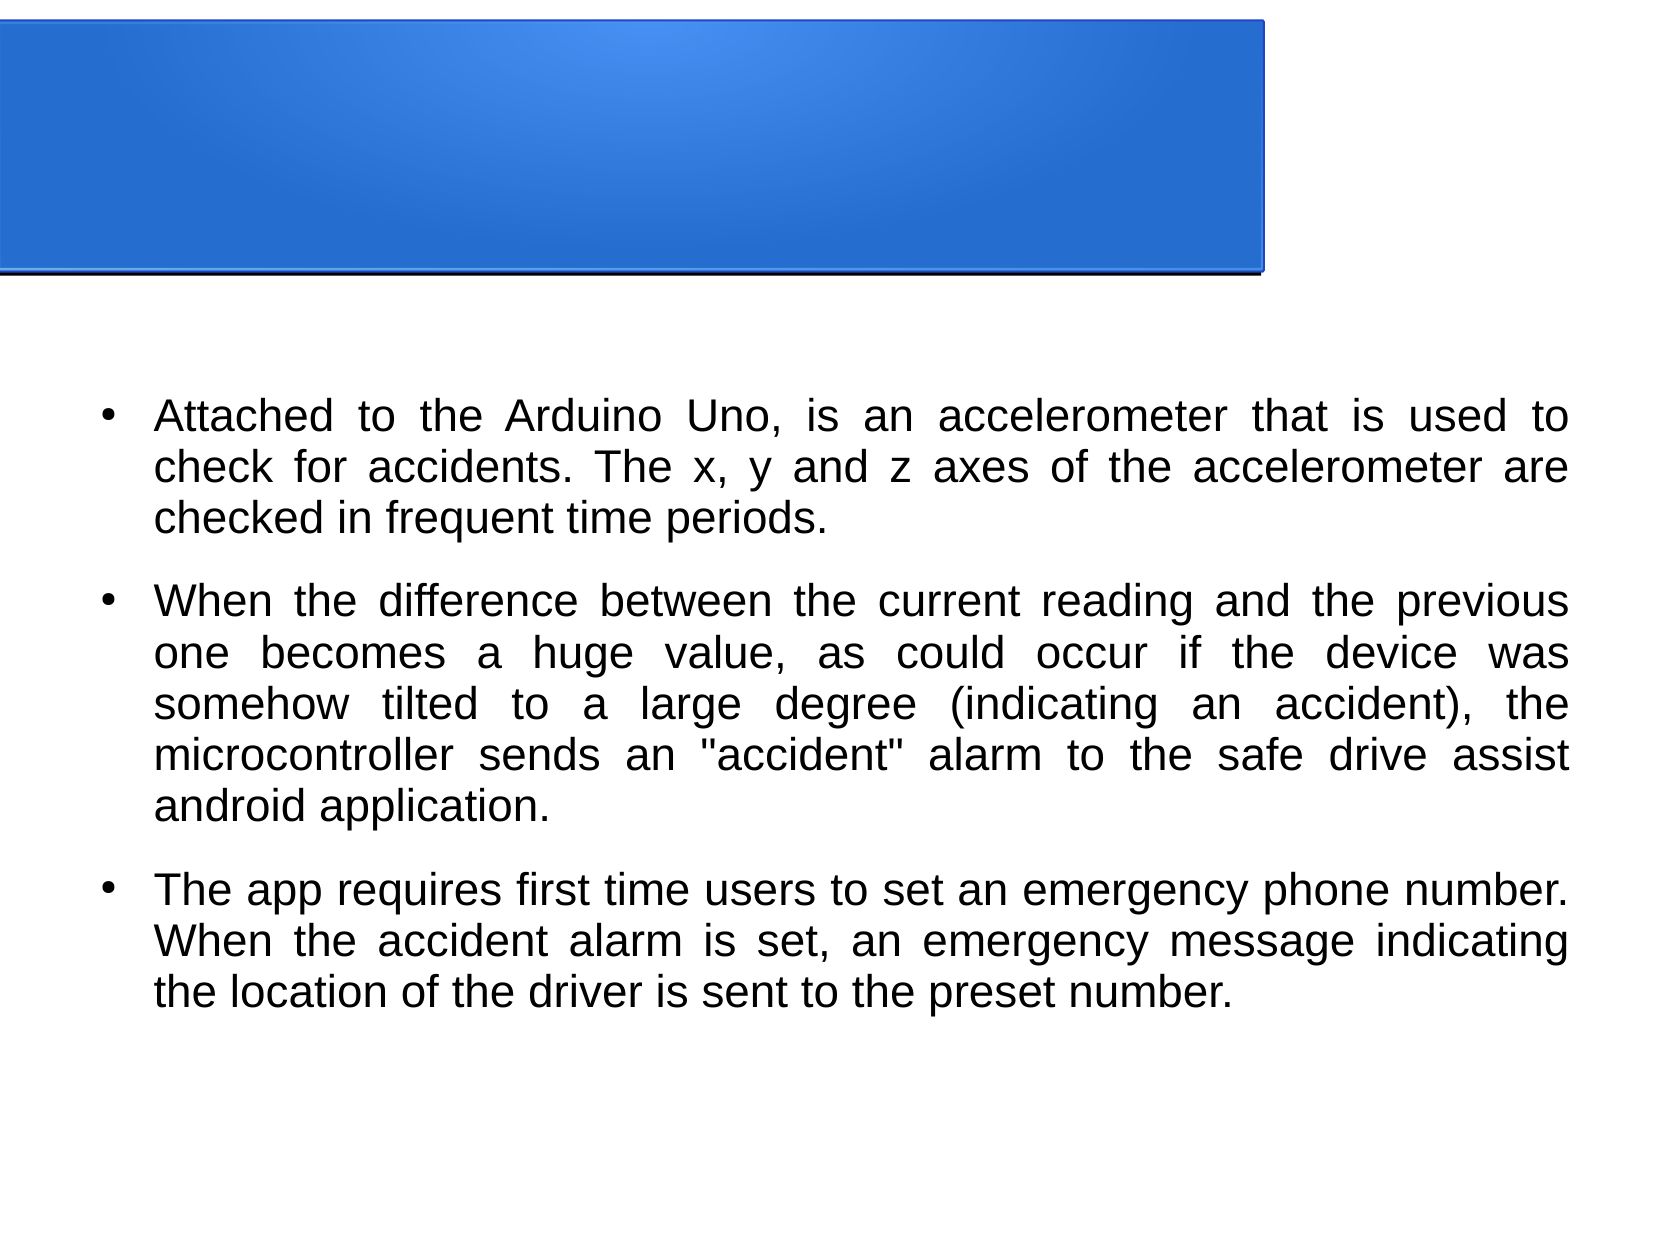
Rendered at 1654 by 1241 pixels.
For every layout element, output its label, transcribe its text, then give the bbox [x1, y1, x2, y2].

list Attached to the Arduino Uno, is an accelerometer that is used to check for accidents. The x, y and z axes of the accelerometer are checked in frequent time periods. When the difference between the current reading and the previous one becomes a huge value, as could occur if the device was somehow tilted to a large degree (indicating an accident), the microcontroller sends an "accident" alarm to the safe drive assist android application. The app requires first time users to set an emergency phone number. When the accident alarm is set, an emergency message indicating the location of the driver is sent to the preset number. [82, 389, 1571, 1109]
